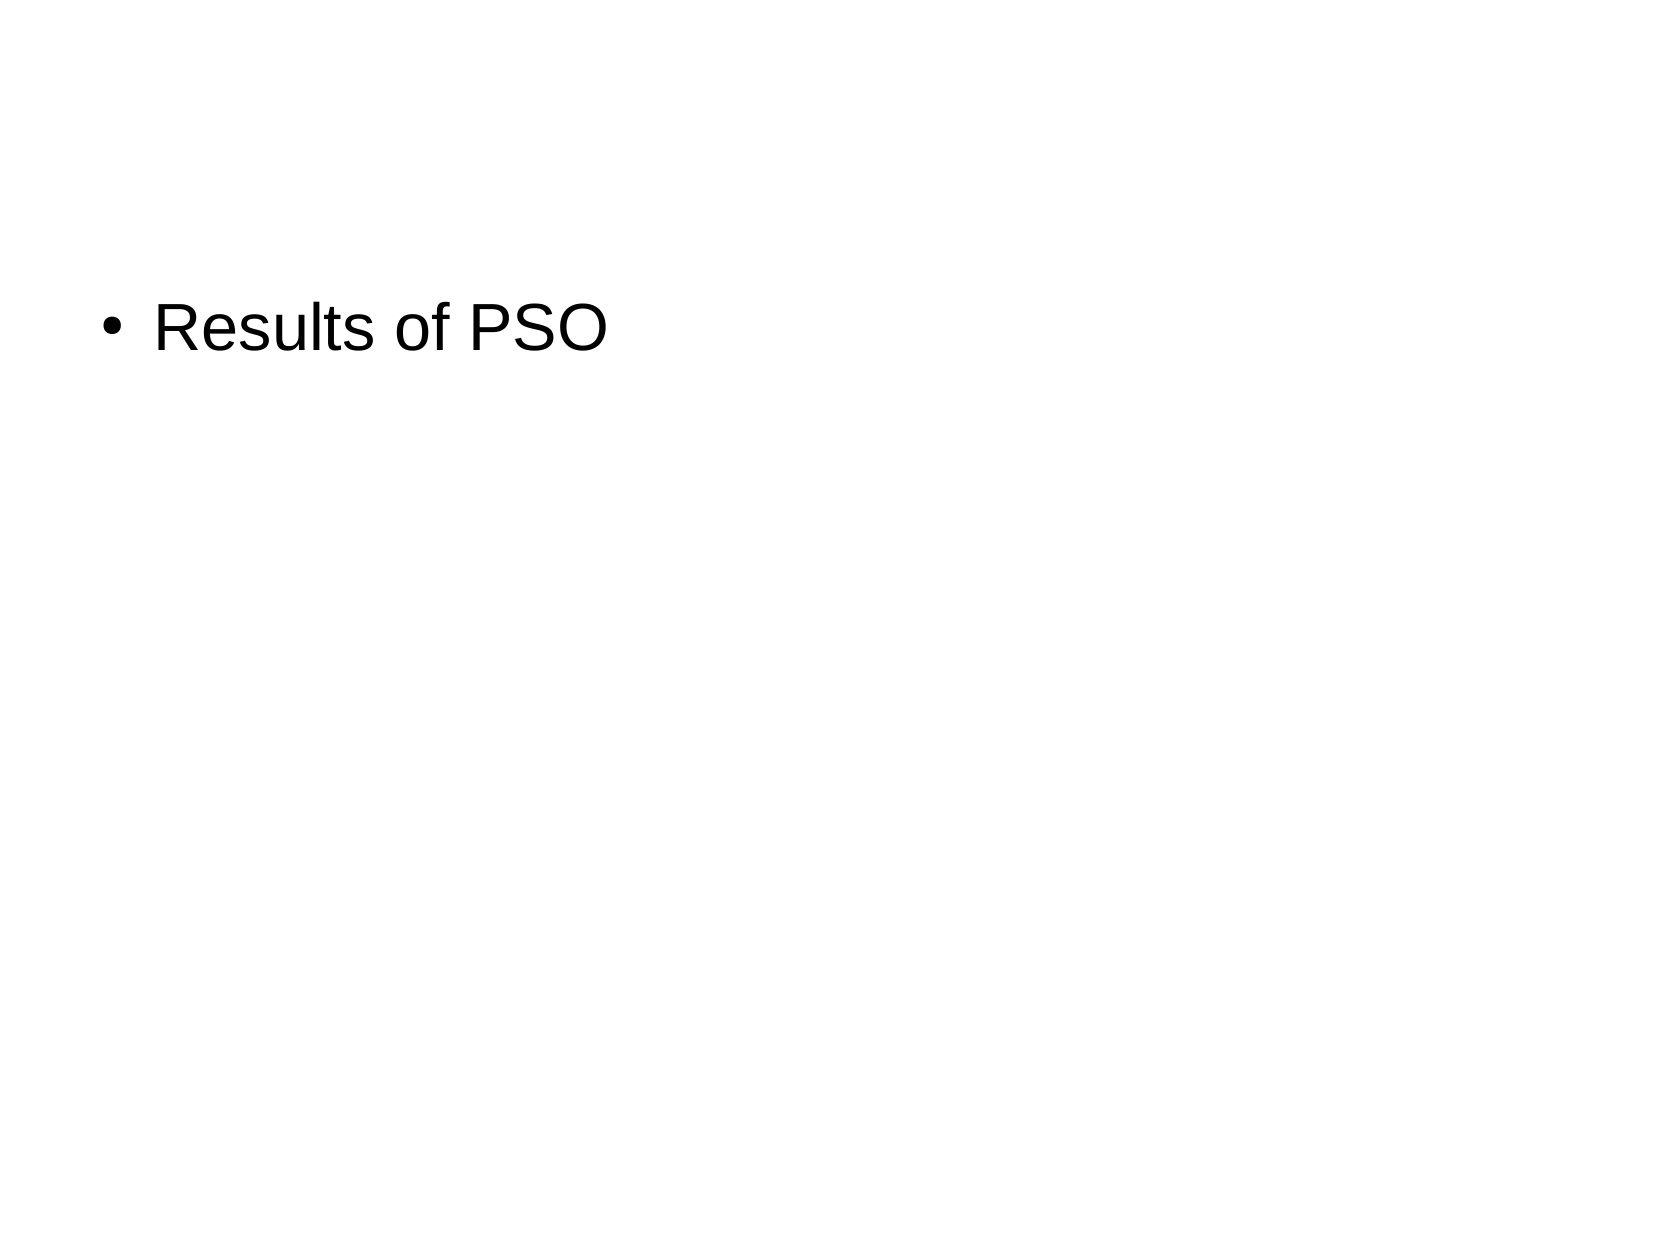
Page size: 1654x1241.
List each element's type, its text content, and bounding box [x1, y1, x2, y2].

list Results of PSO [82, 290, 1571, 1010]
